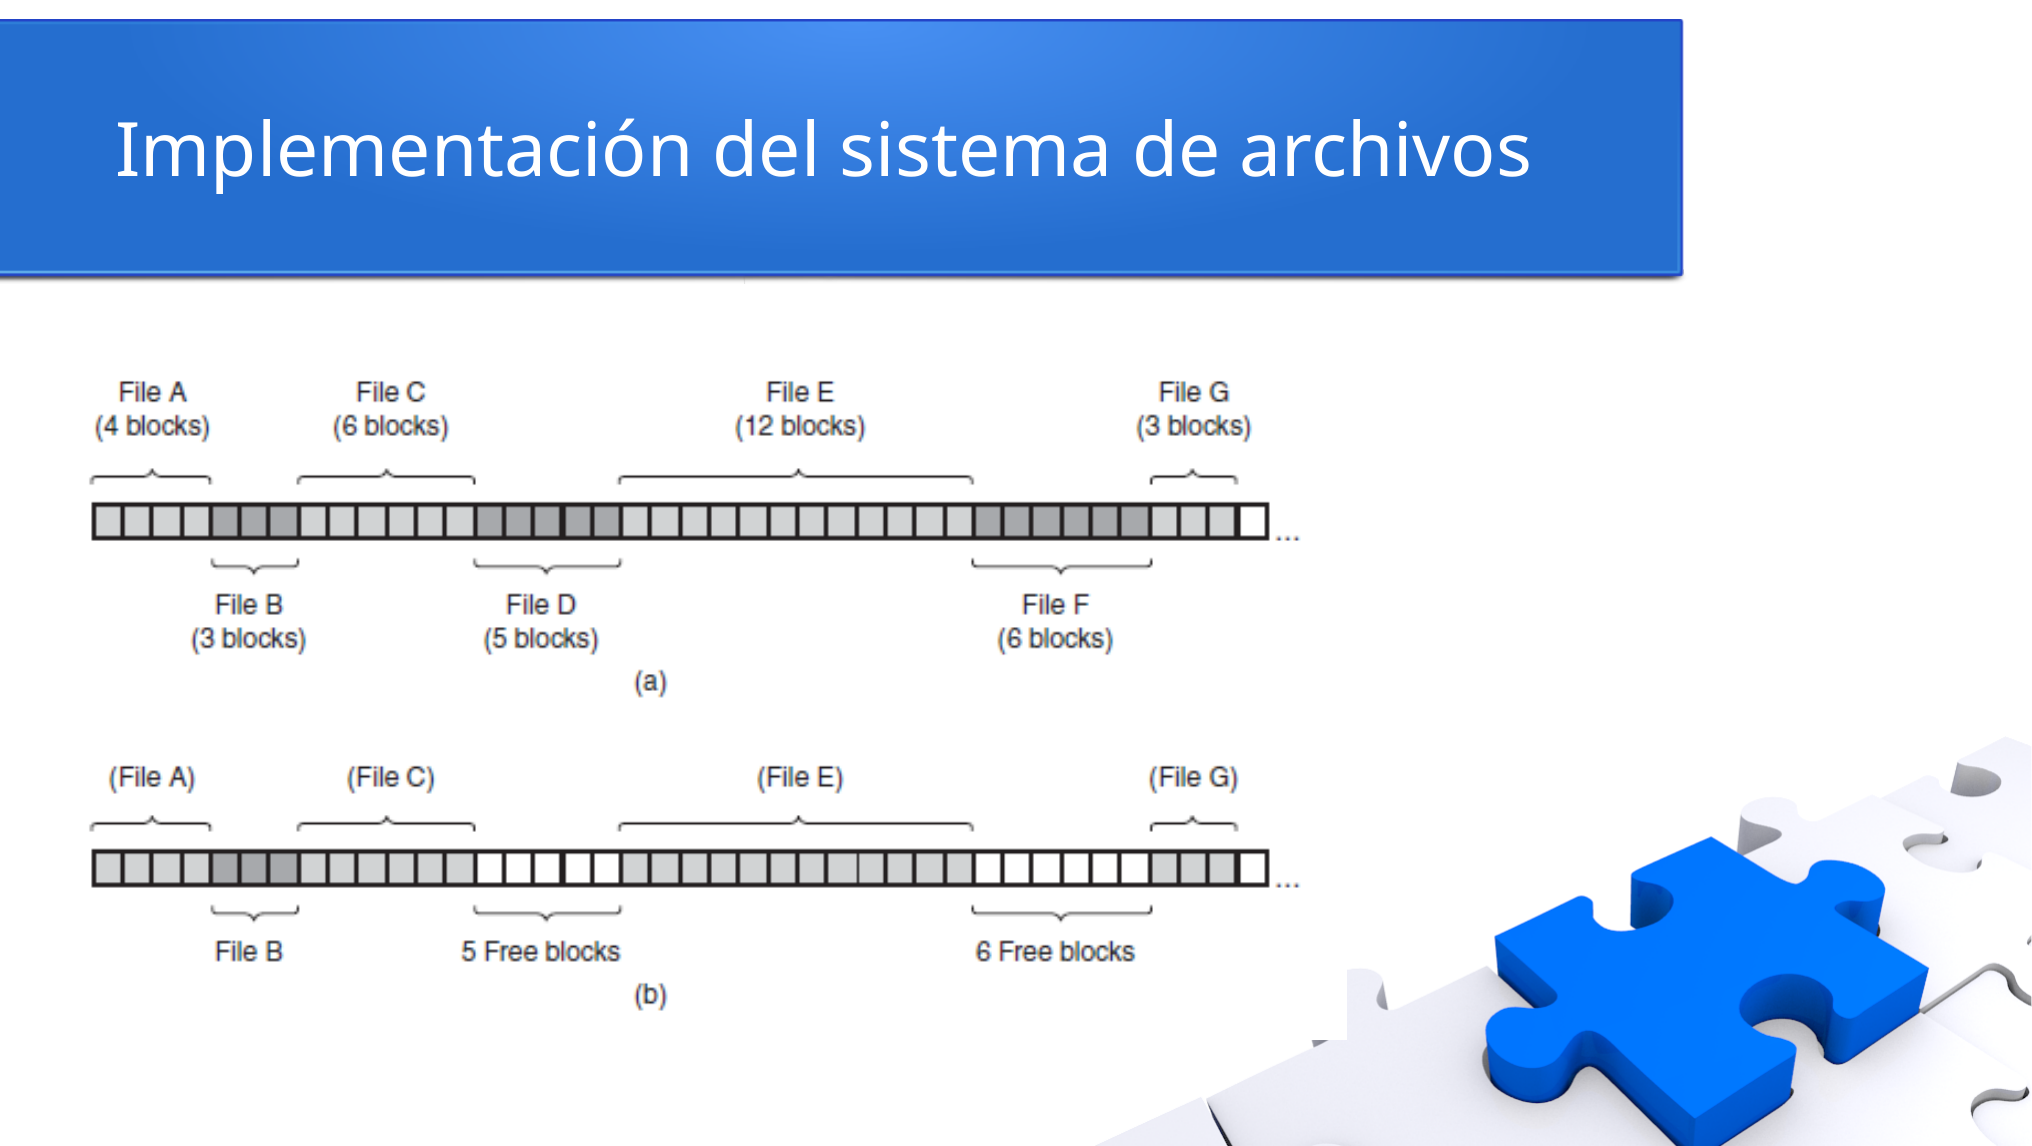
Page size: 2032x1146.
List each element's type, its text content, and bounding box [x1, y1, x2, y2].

picture [0, 19, 1689, 284]
title Implementación del sistema de archivos [42, 51, 1607, 243]
picture [35, 315, 2032, 1146]
